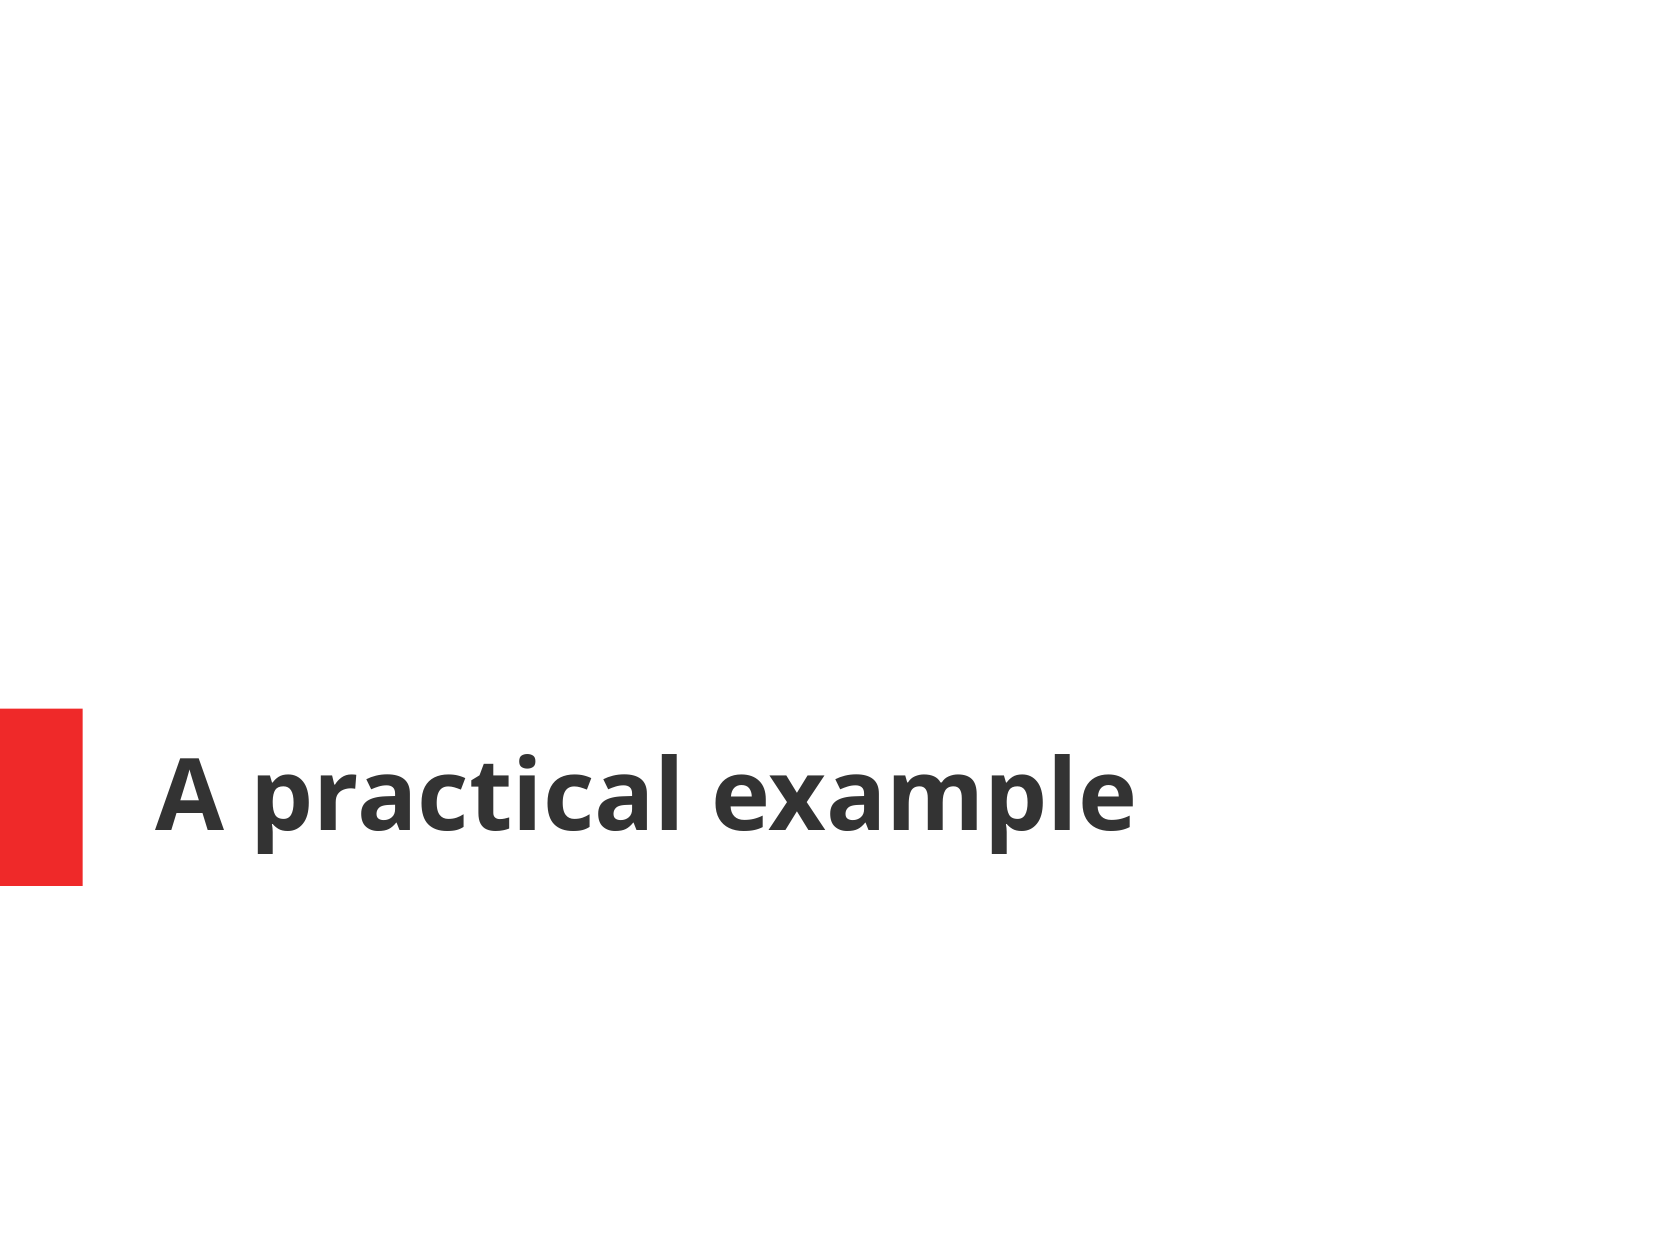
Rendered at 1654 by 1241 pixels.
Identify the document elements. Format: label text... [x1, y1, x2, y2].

title A practical example [129, 673, 1536, 910]
